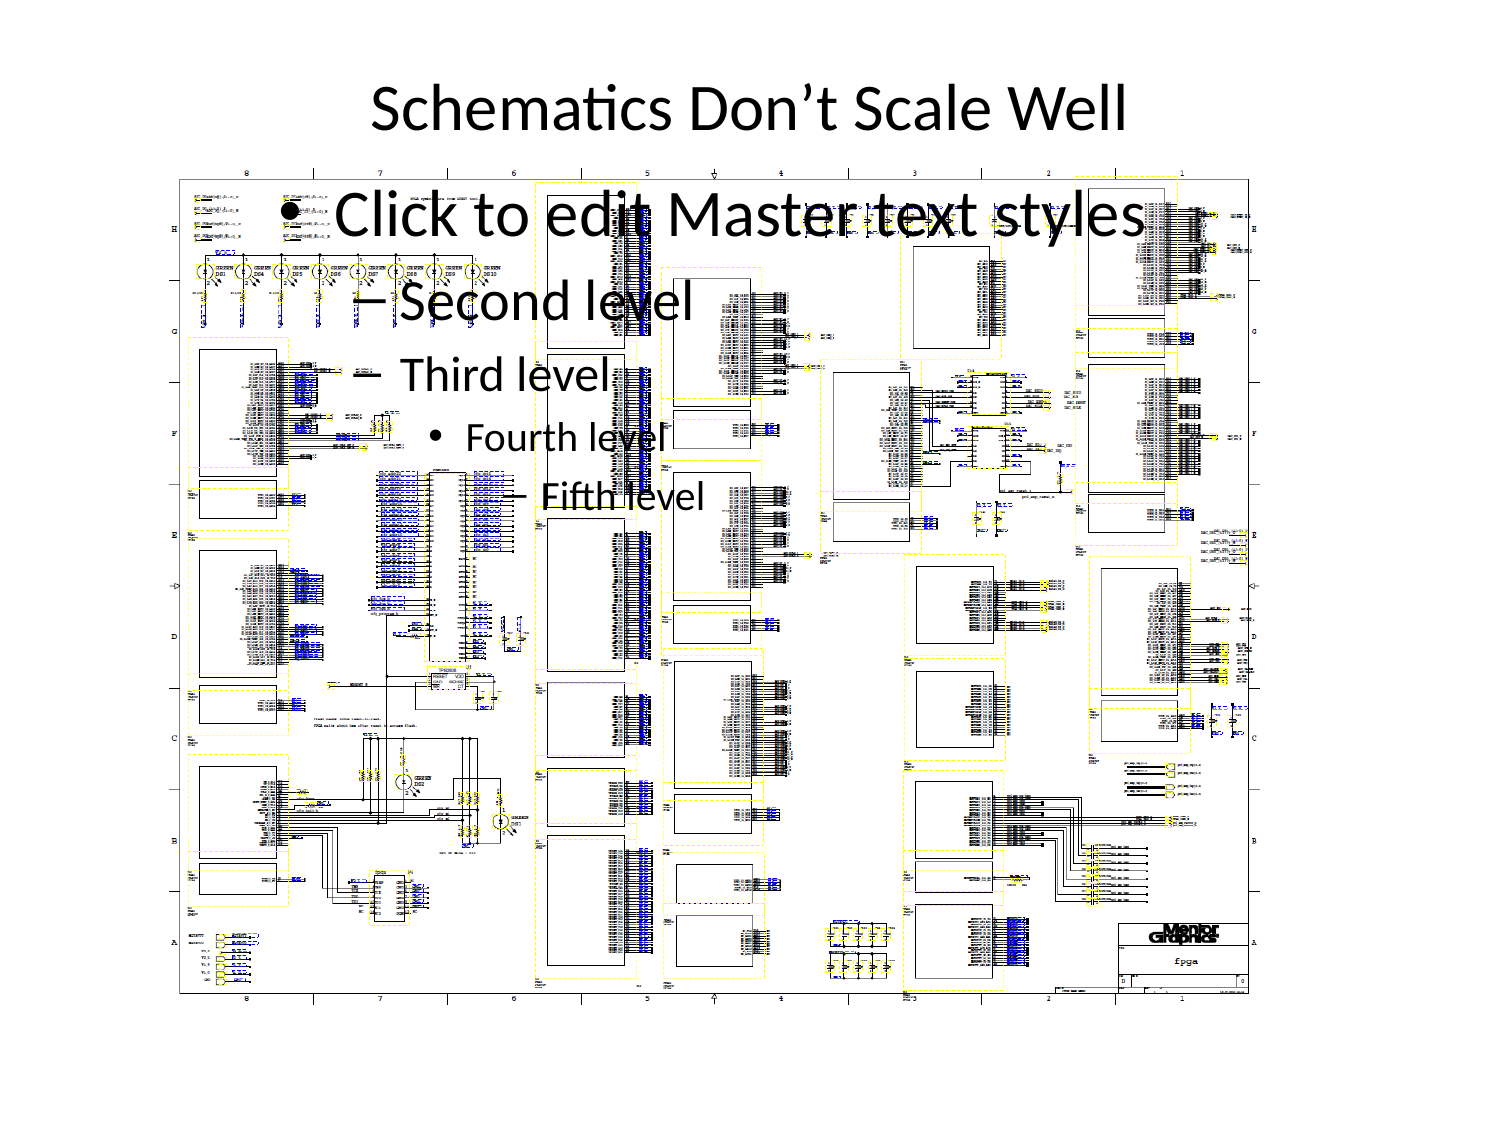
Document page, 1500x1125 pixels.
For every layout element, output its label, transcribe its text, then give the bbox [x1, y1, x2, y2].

title Schematics Don’t Scale Well [75, 45, 1425, 163]
picture [162, 162, 1263, 1014]
